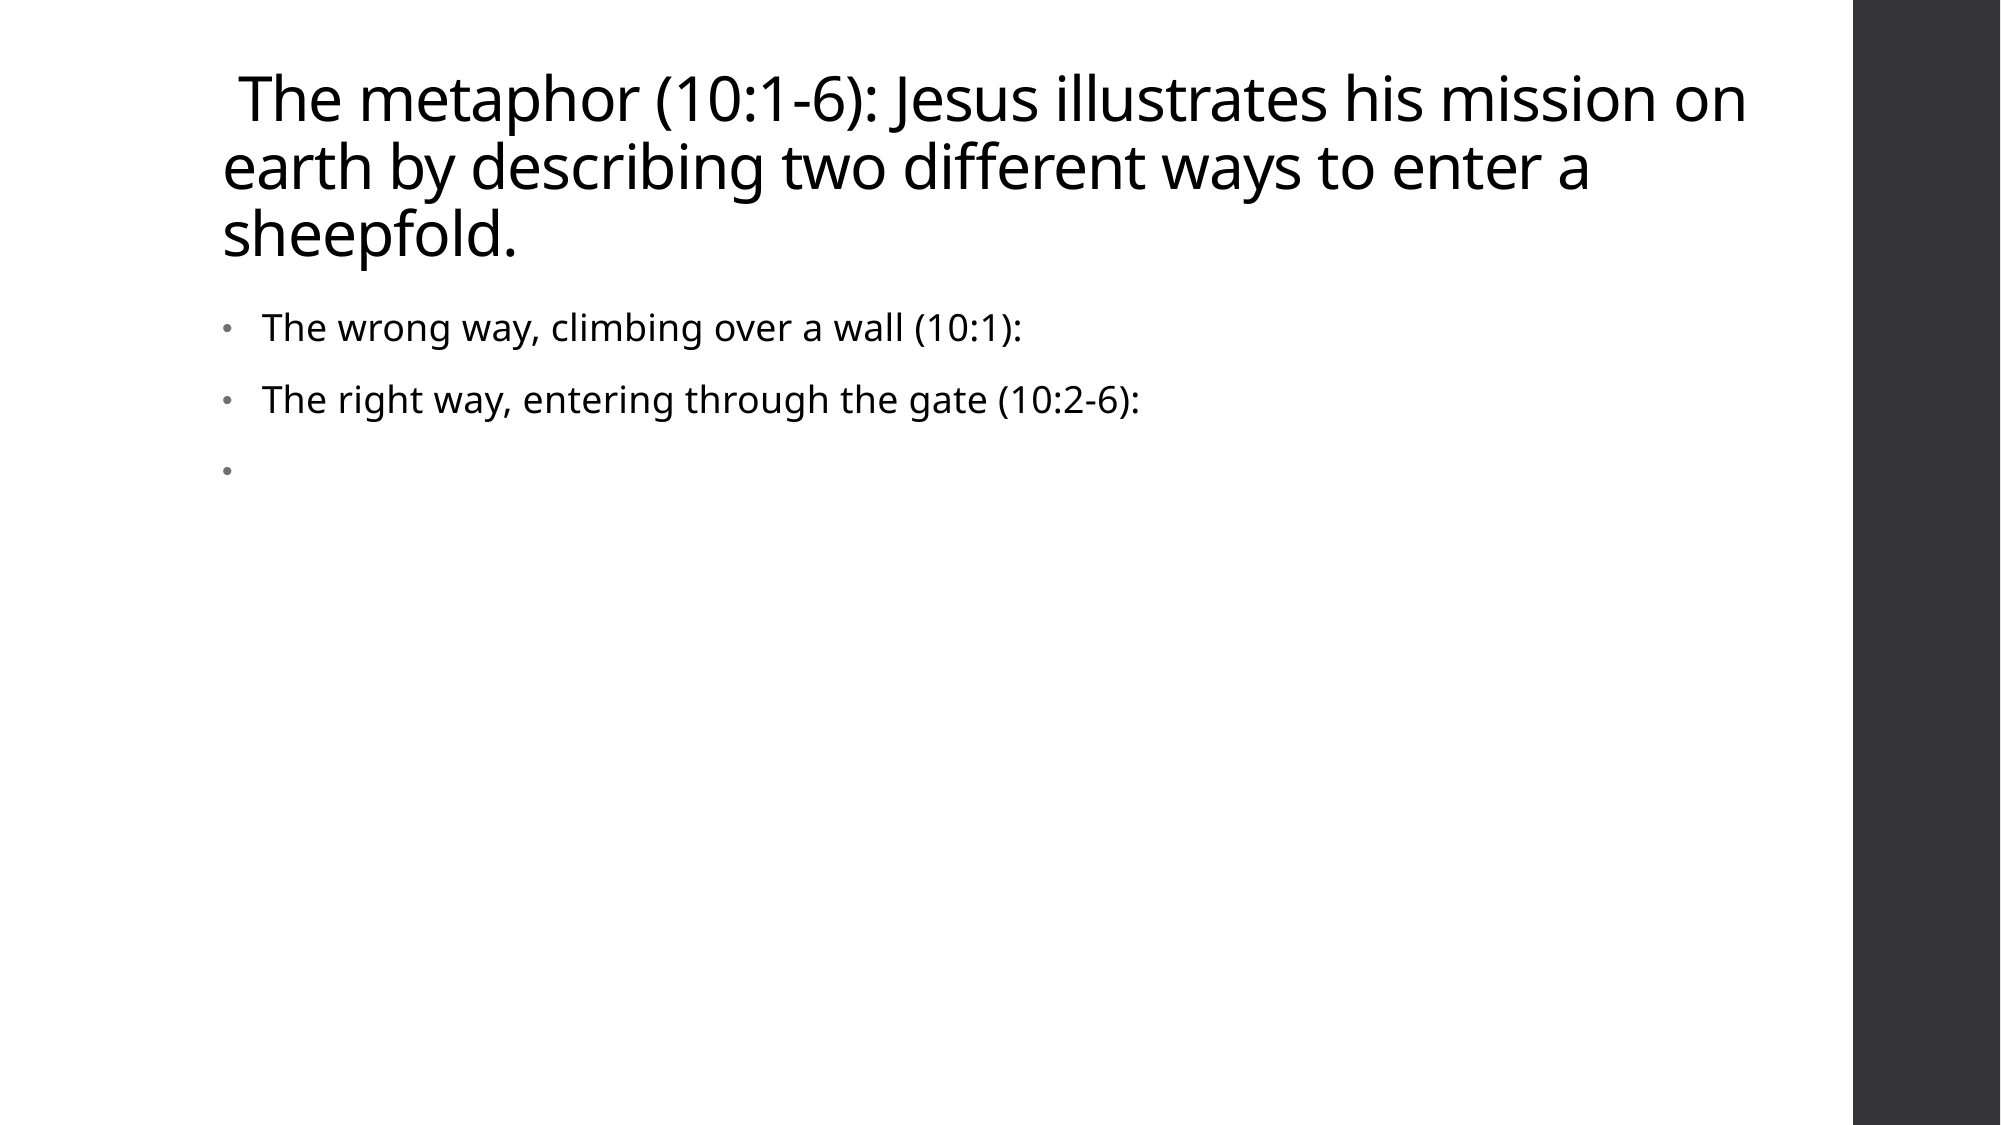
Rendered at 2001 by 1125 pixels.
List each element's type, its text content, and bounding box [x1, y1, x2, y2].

list The wrong way, climbing over a wall (10:1): The right way, entering through the gate (10:2-6): [206, 299, 1617, 1014]
title The metaphor (10:1-6): Jesus illustrates his mission on earth by describing two different ways to enter a sheepfold. [206, 60, 1797, 278]
